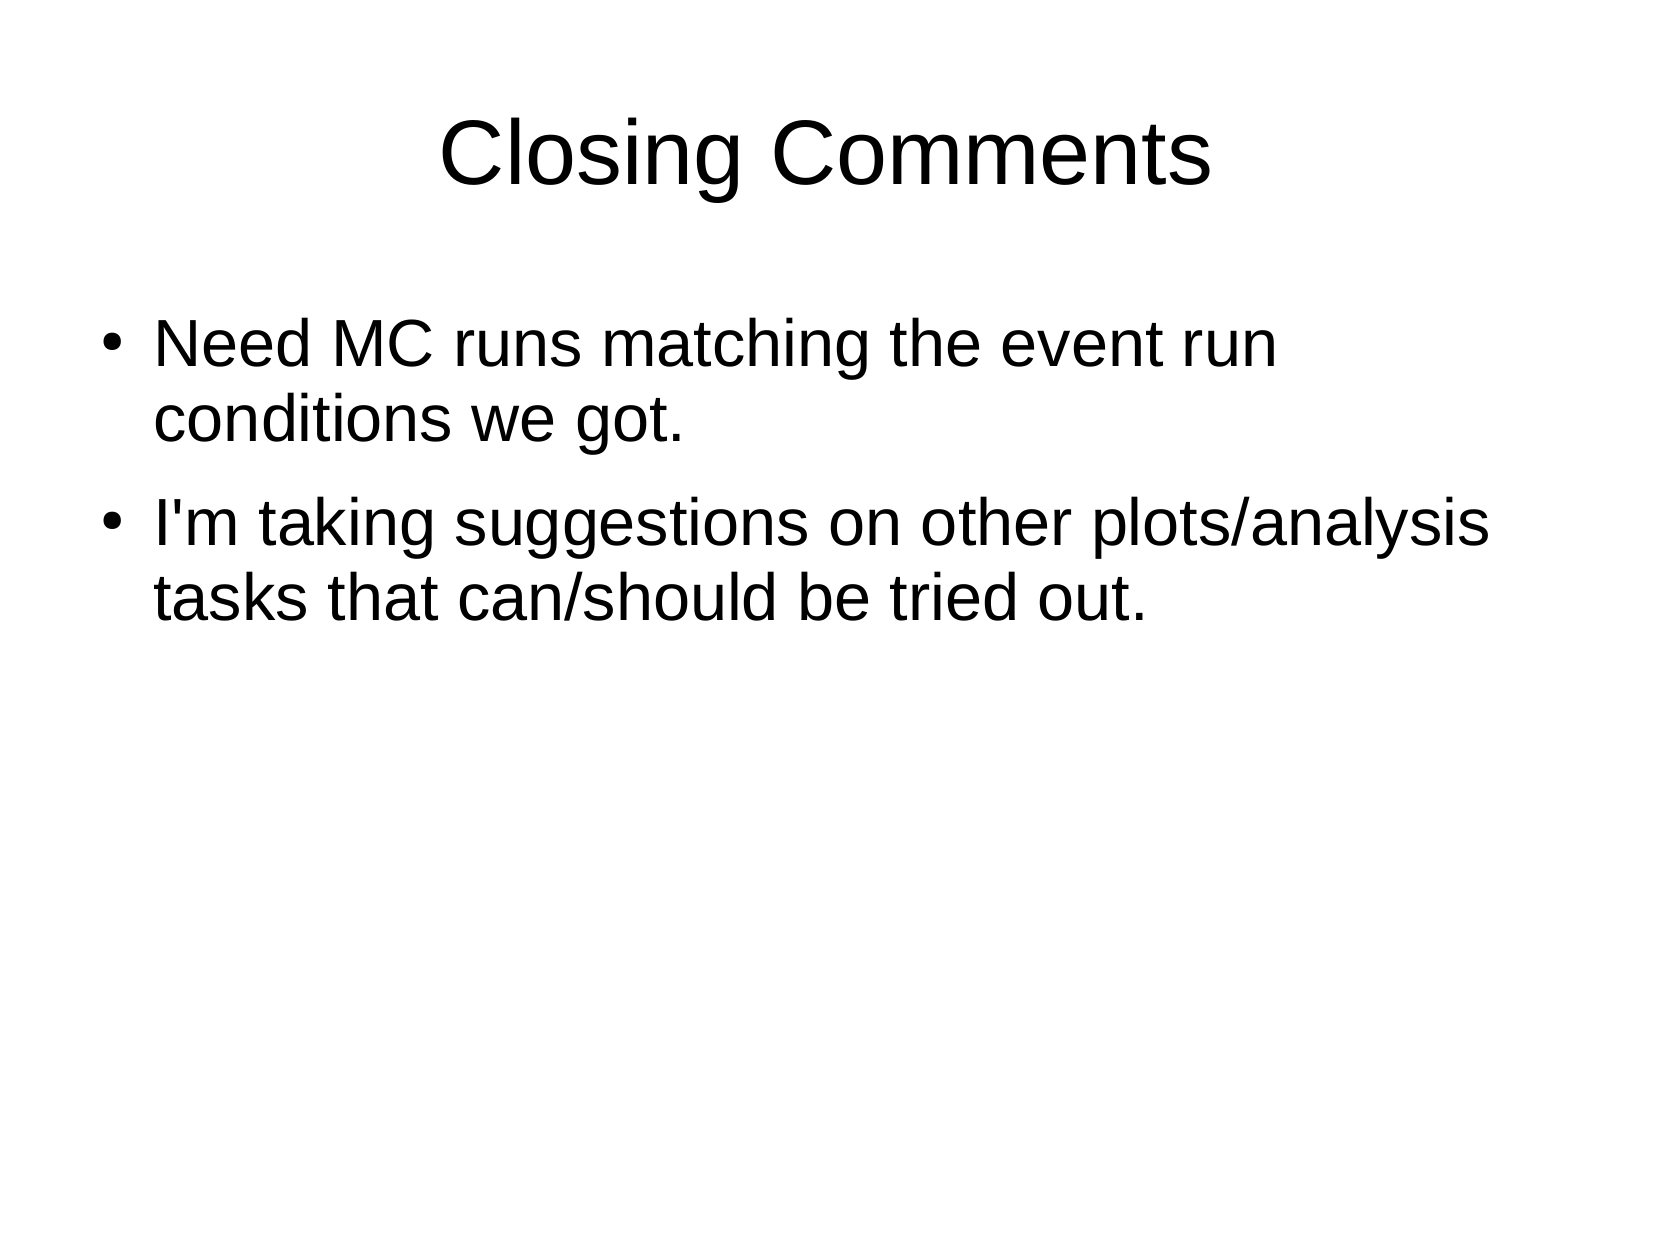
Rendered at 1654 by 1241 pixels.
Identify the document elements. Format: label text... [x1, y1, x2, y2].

title Closing Comments [82, 49, 1571, 257]
list Need MC runs matching the event run conditions we got. I'm taking suggestions on other plots/analysis tasks that can/should be tried out. [82, 201, 1538, 921]
